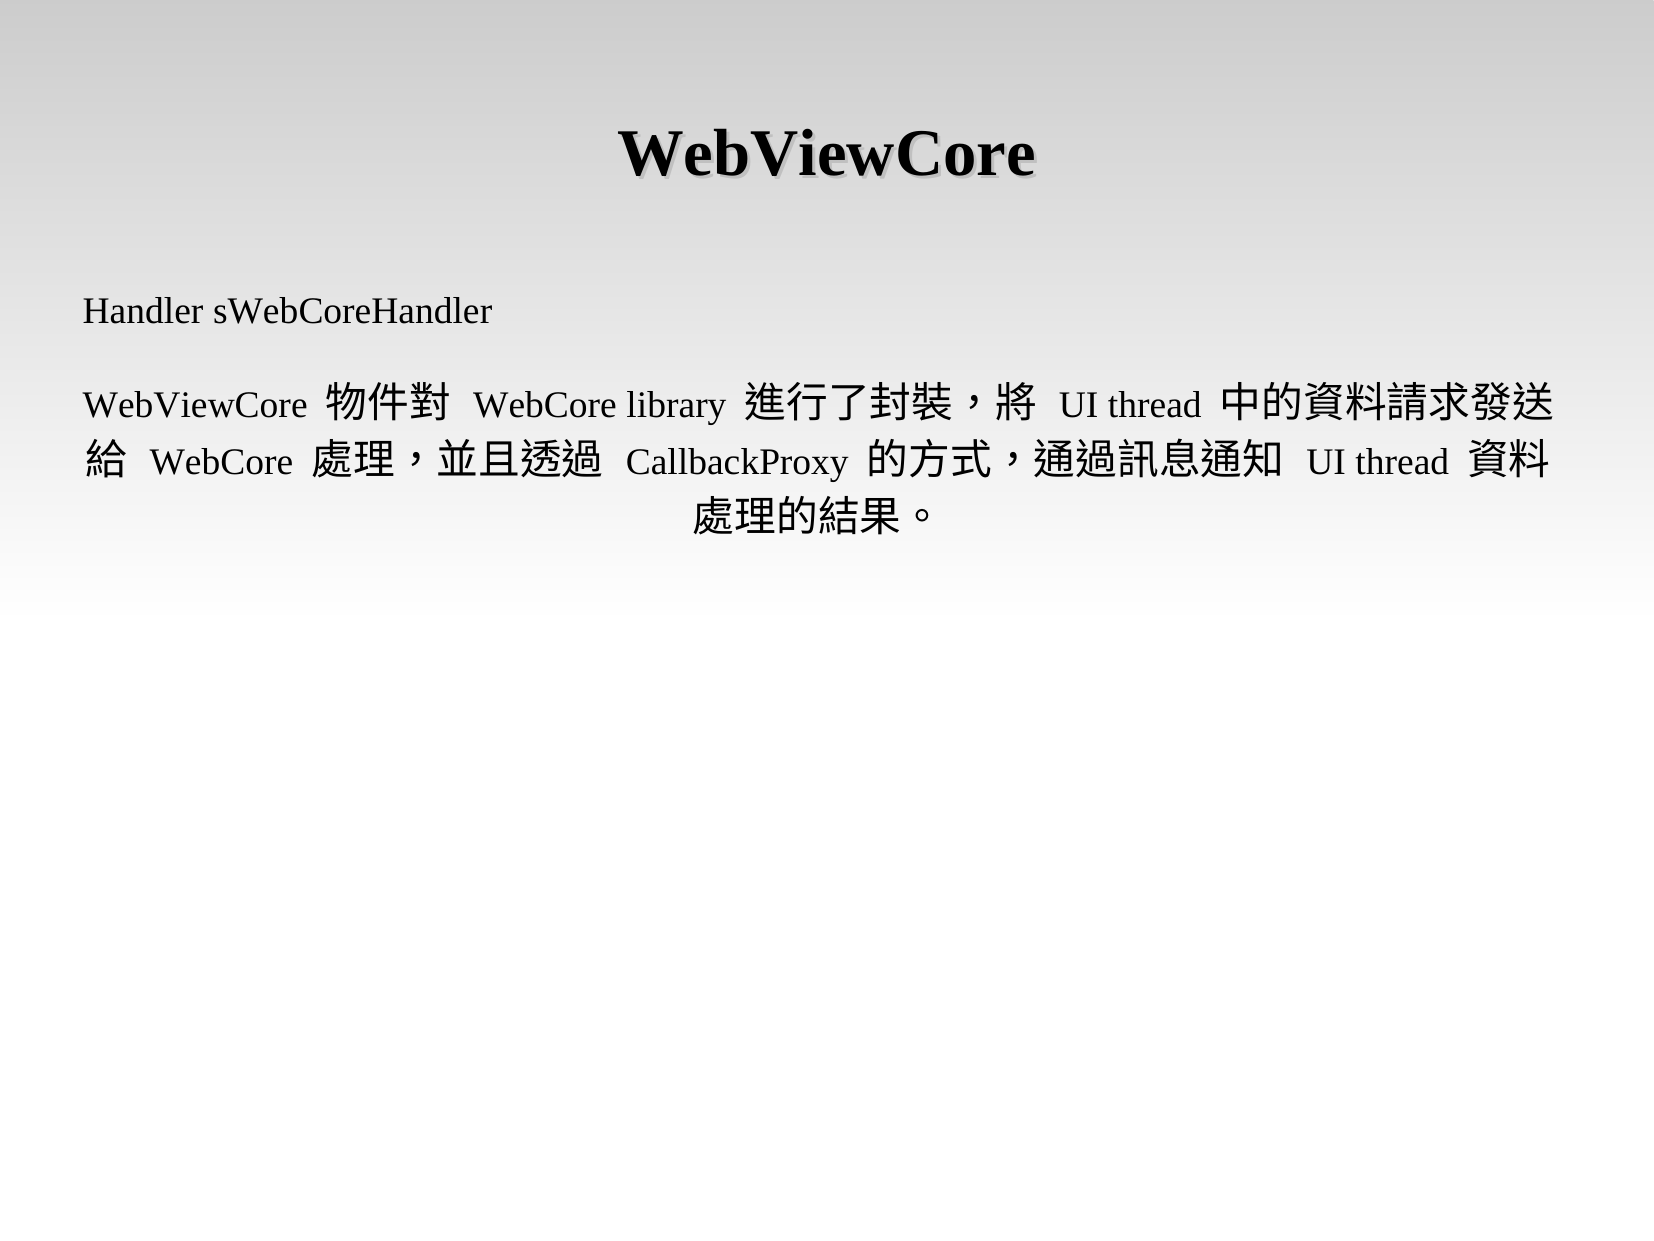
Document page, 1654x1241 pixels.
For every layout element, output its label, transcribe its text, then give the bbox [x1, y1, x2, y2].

subtitle Handler sWebCoreHandler WebViewCore 物件對 WebCore library 進行了封裝，將 UI thread 中的資料請求發送給 WebCore 處理，並且透過 CallbackProxy 的方式，通過訊息通知 UI thread 資料處理的結果。 [82, 297, 1571, 1102]
title WebViewCore [82, 49, 1571, 257]
